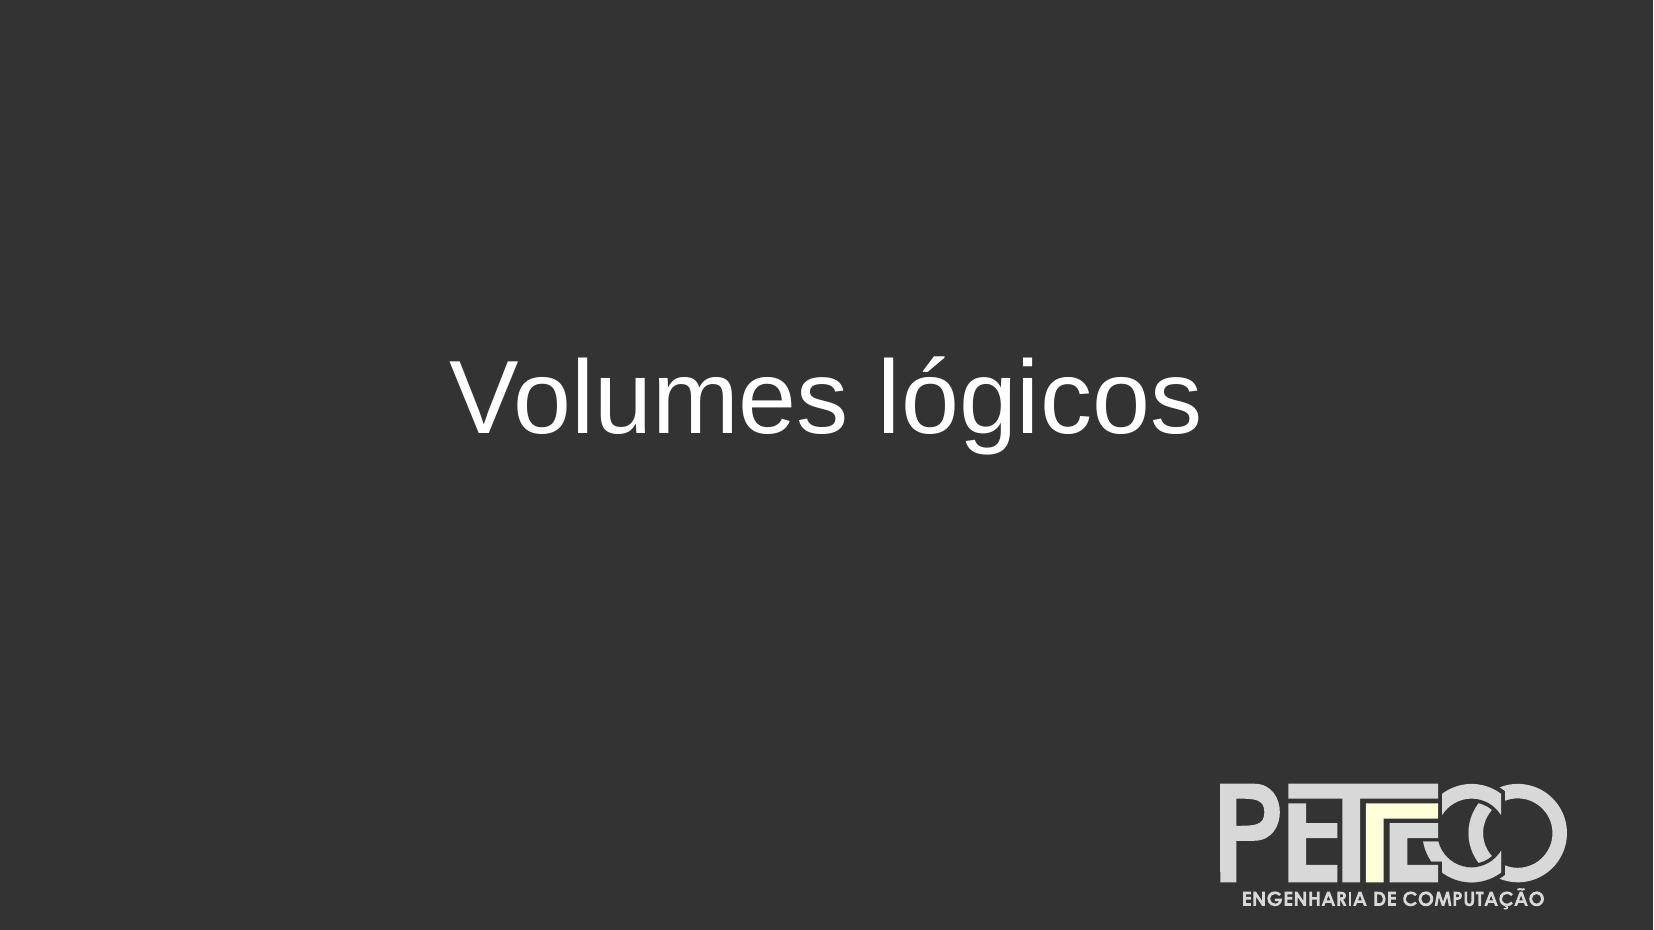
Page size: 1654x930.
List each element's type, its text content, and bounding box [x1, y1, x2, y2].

subtitle Volumes lógicos [82, 37, 1571, 757]
